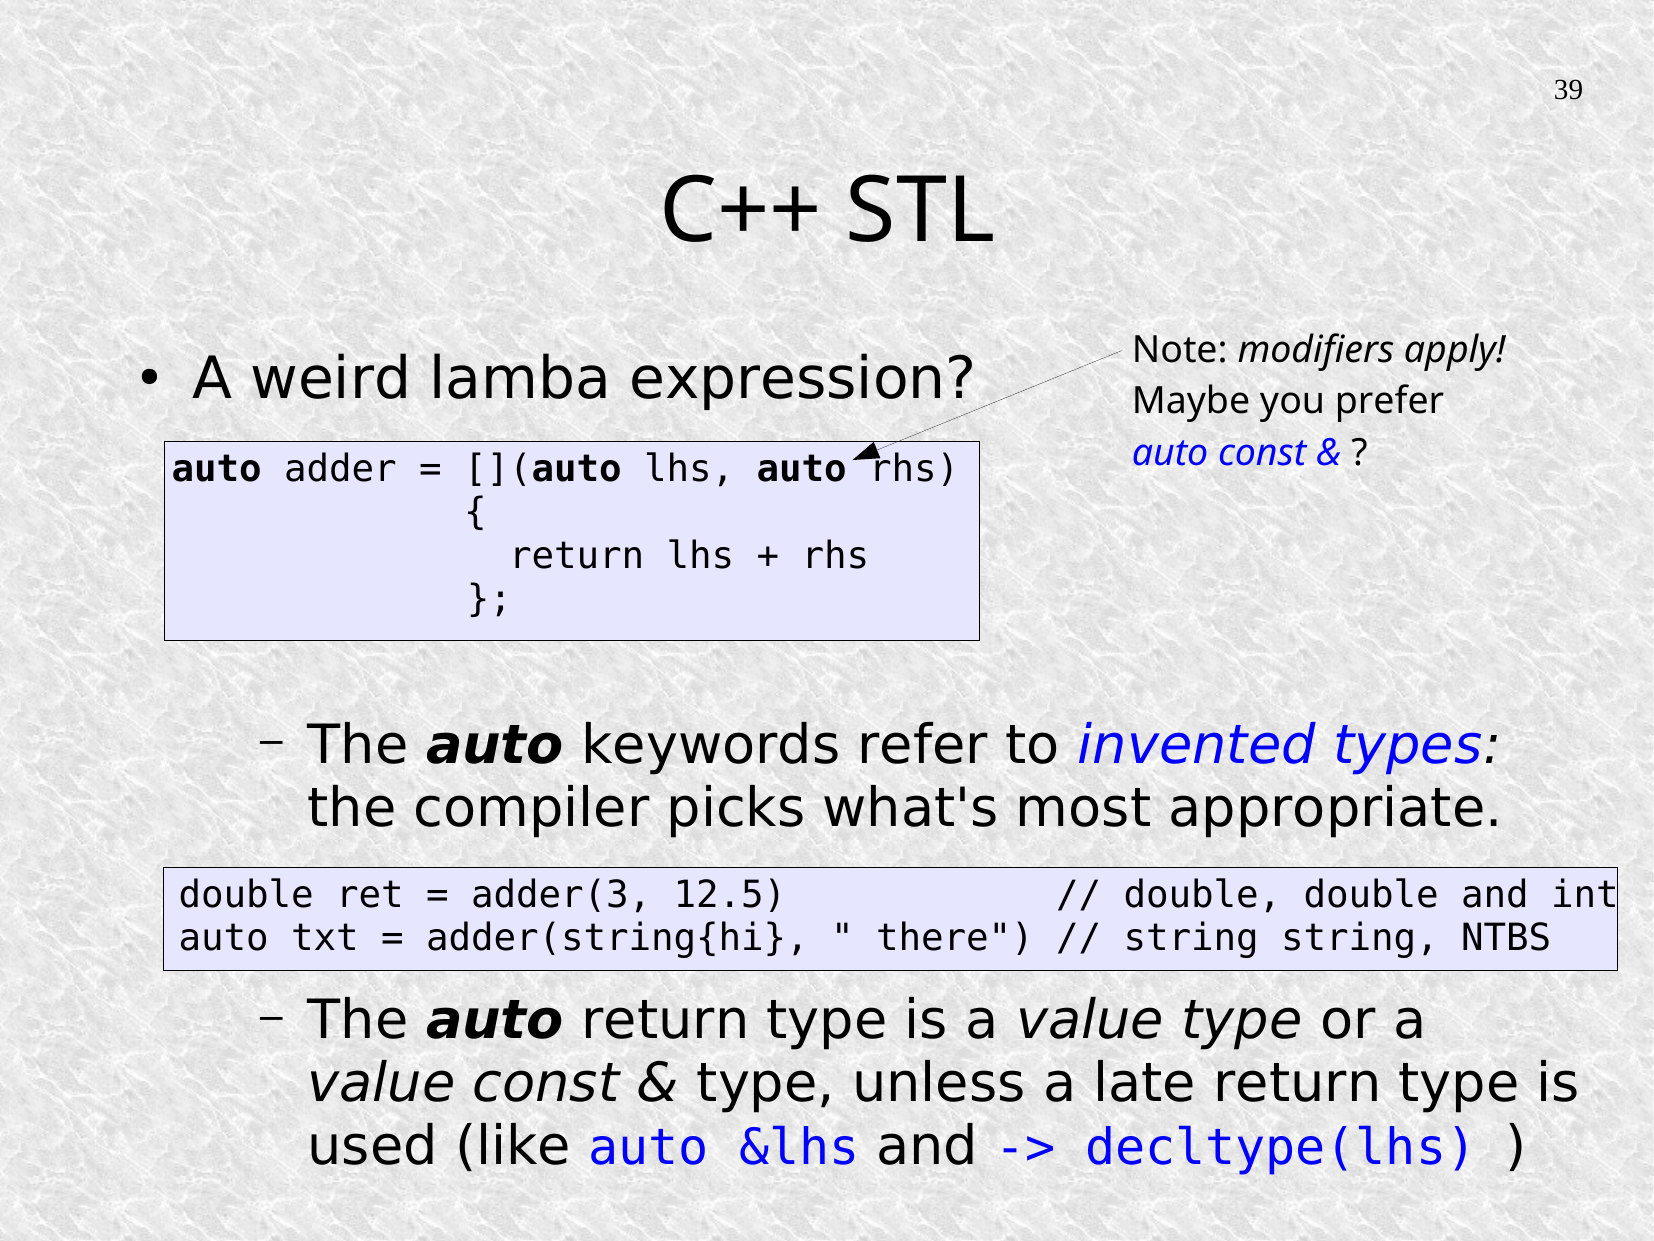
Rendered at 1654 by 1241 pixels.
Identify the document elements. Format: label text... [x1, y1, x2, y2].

list A weird lamba expression? The auto keywords refer to invented types: the compiler picks what's most appropriate. The auto return type is a value type or a value const & type, unless a late return type is used (like auto &lhs and -> decltype(lhs) ) [121, 344, 1583, 1178]
text_box [890, 441, 980, 446]
text_box [874, 441, 896, 446]
text_box [163, 867, 1618, 971]
text_box double ret = adder(3, 12.5) // double, double and int auto txt = adder(string{hi}, " there") // string string, NTBS [178, 872, 1619, 975]
picture [0, 0, 1654, 1241]
text_box [164, 441, 873, 641]
text_box auto adder = [](auto lhs, auto rhs) { return lhs + rhs }; [171, 446, 1018, 651]
title C++ STL [121, 102, 1534, 311]
text_box Note: modifiers apply! Maybe you prefer auto const & ? [1131, 322, 1552, 460]
